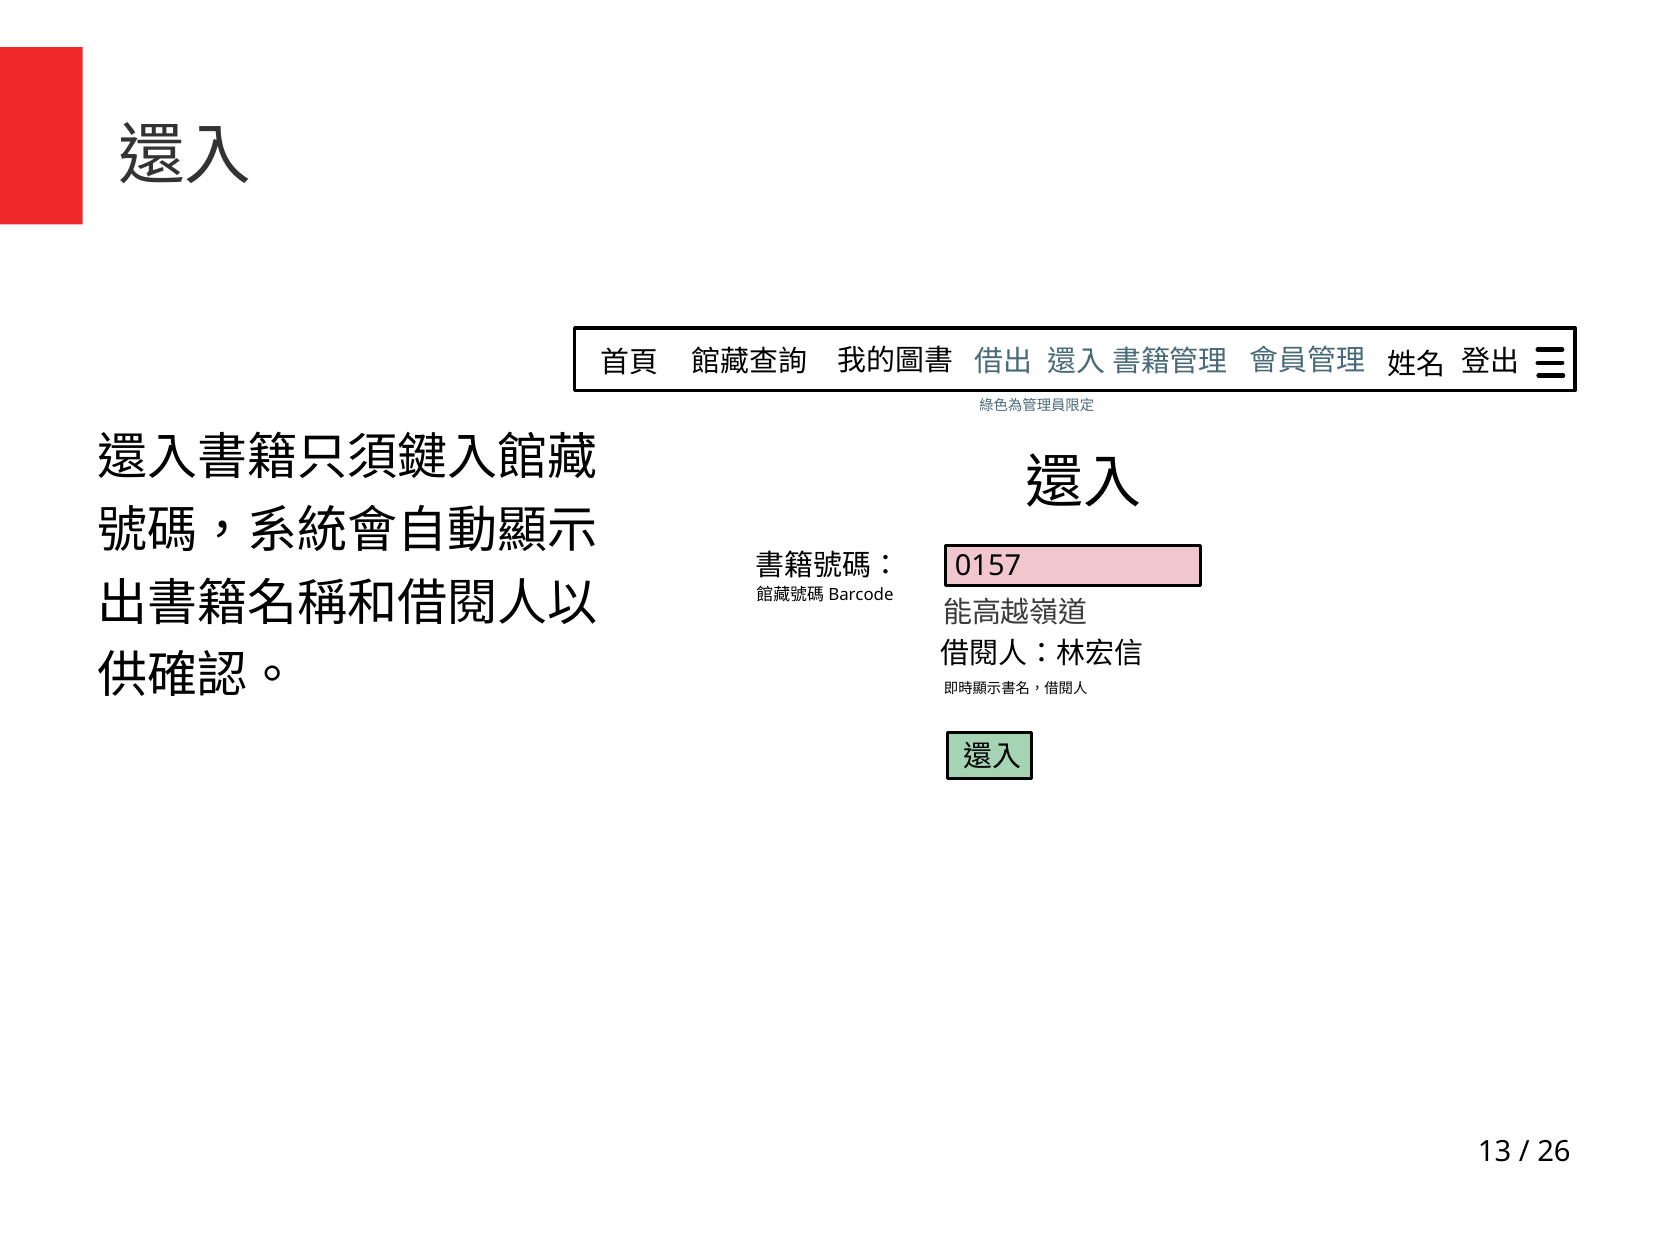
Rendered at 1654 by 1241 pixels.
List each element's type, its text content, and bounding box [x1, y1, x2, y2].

picture [566, 320, 1584, 1040]
title 還入 [118, 49, 1571, 257]
text_box 還入書籍只須鍵入館藏號碼，系統會自動顯示出書籍名稱和借閱人以供確認。 [82, 409, 638, 721]
